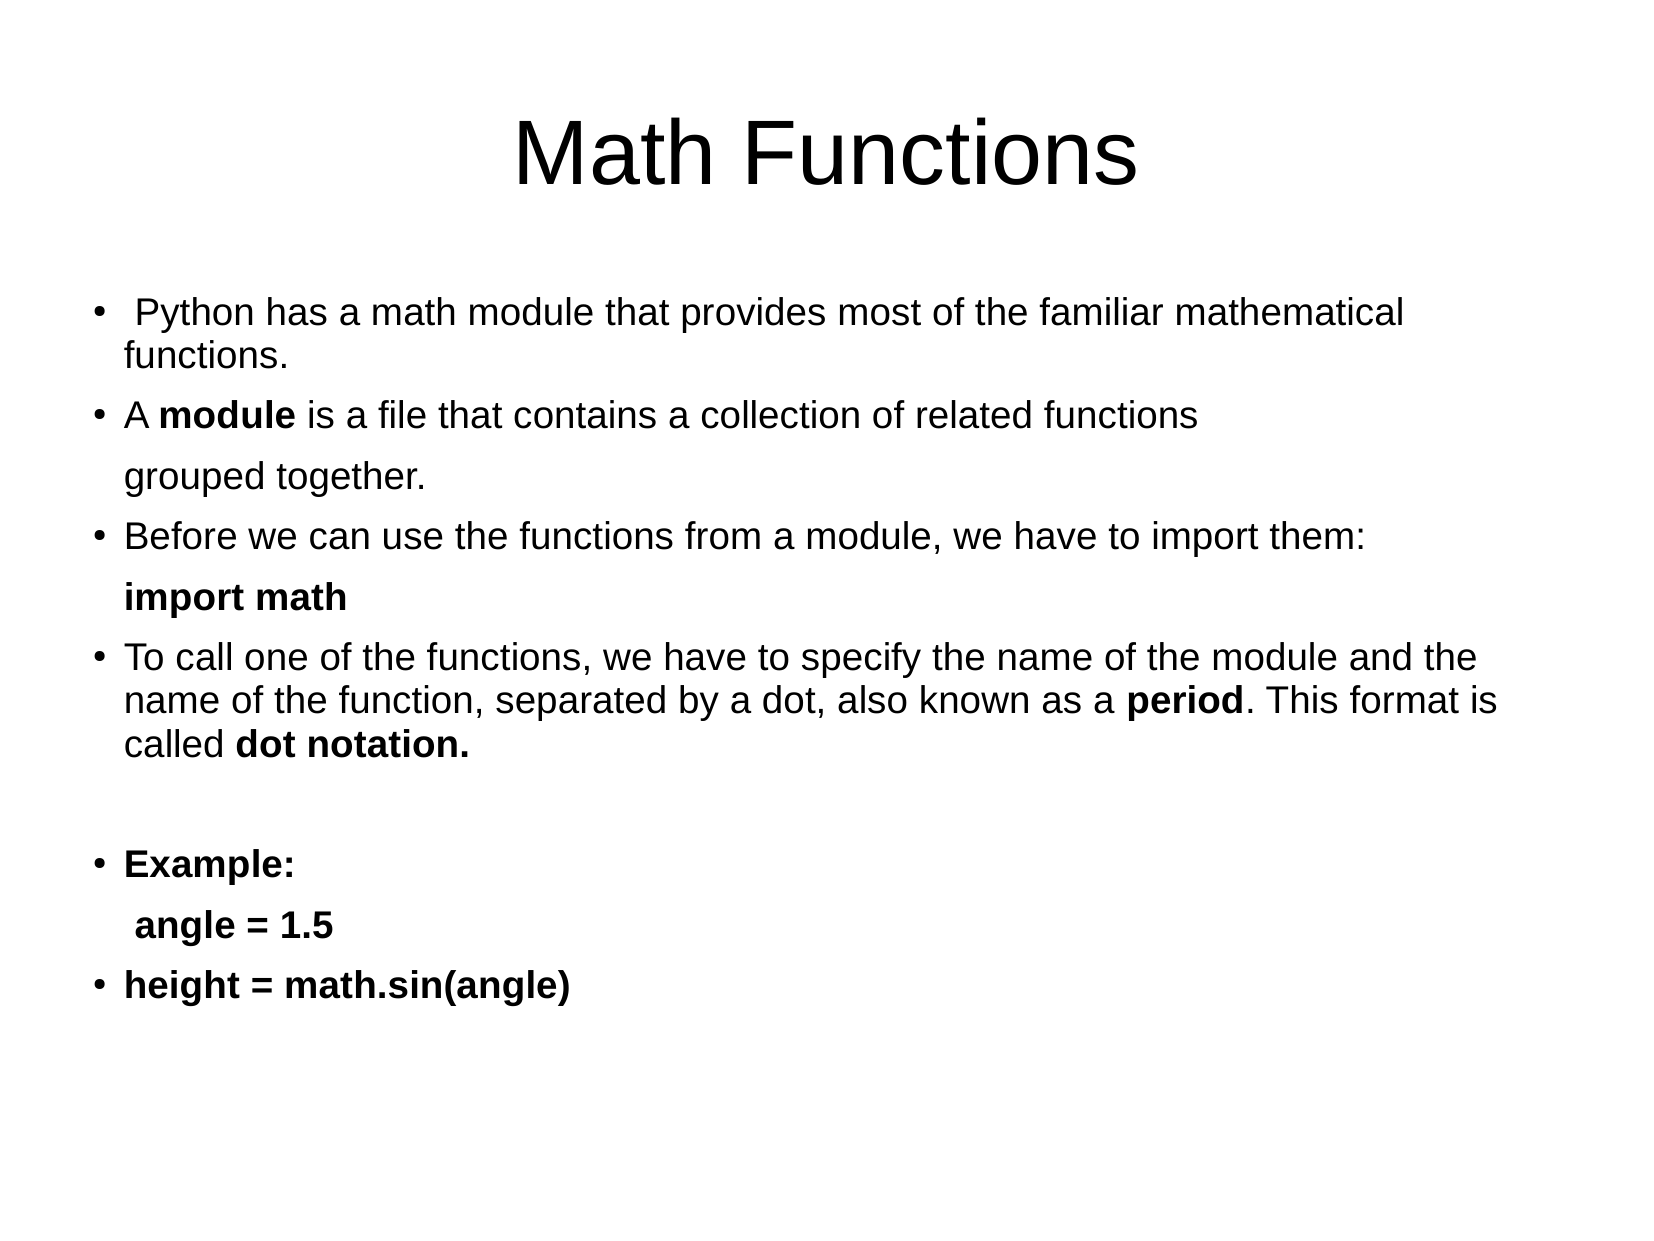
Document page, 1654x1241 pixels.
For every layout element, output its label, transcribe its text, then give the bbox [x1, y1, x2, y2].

title Math Functions [82, 49, 1571, 257]
list Python has a math module that provides most of the familiar mathematical functions. A module is a file that contains a collection of related functions grouped together. Before we can use the functions from a module, we have to import them: import math To call one of the functions, we have to specify the name of the module and the name of the function, separated by a dot, also known as a period. This format is called dot notation. Example: angle = 1.5 height = math.sin(angle) [82, 290, 1571, 1010]
